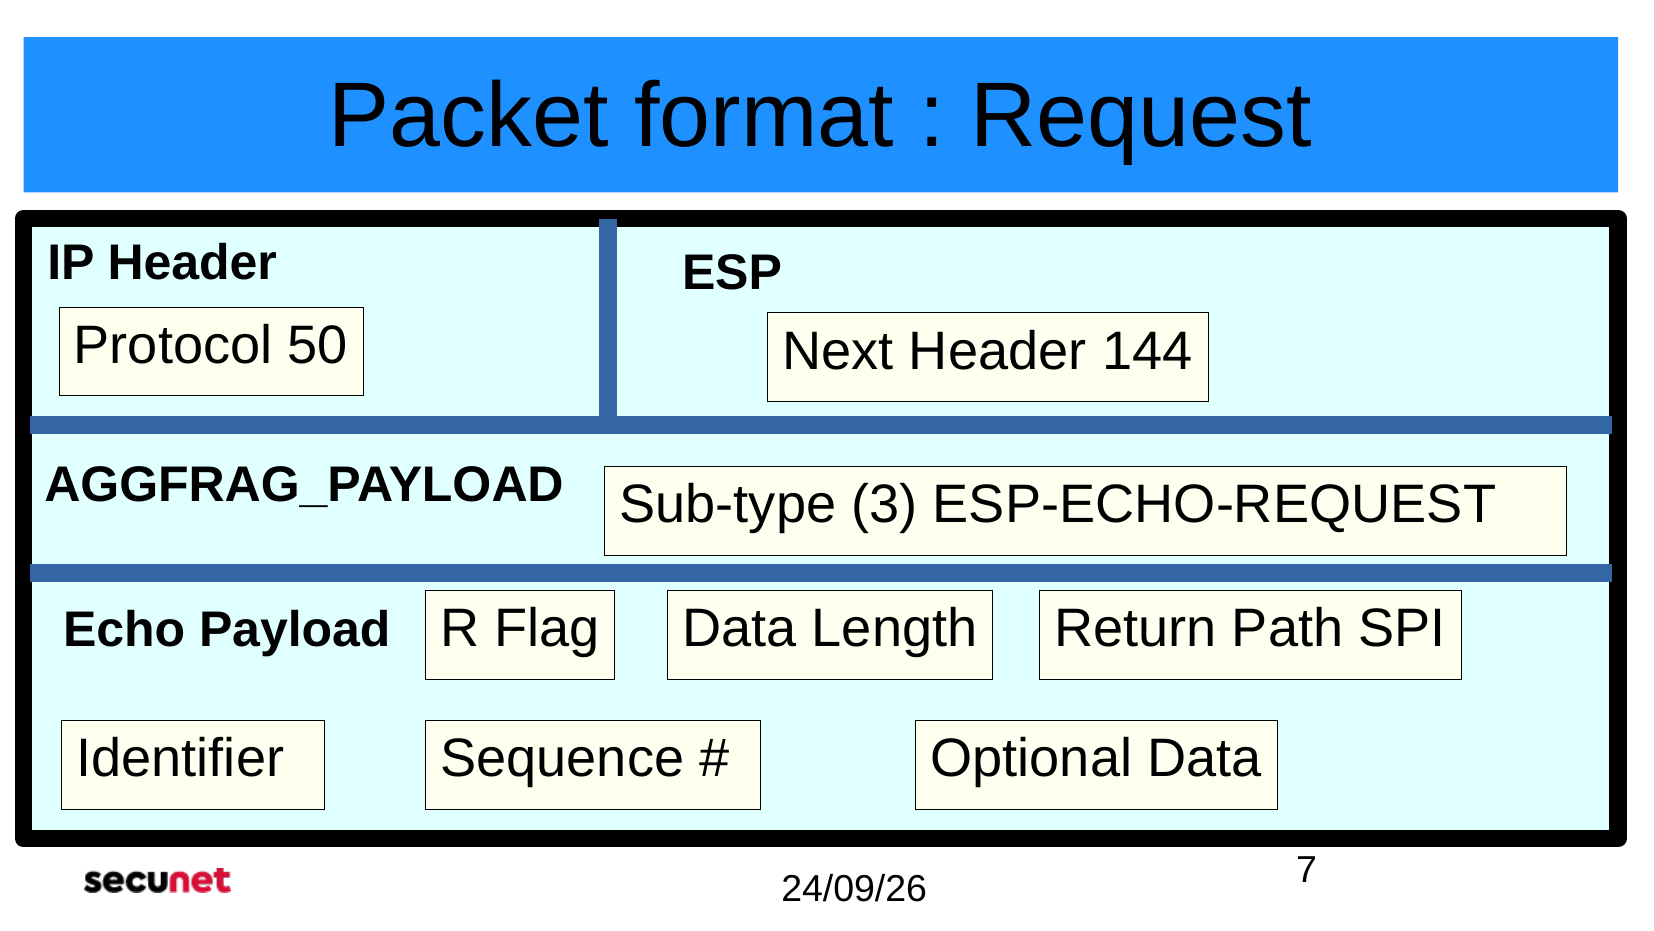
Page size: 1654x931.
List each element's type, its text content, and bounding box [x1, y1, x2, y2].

text_box Sub-type (3) ESP-ECHO-REQUEST [604, 466, 1567, 556]
text_box Sequence # [425, 720, 761, 810]
text_box Data Length [667, 590, 993, 680]
text_box Protocol 50 [59, 307, 364, 396]
picture [84, 868, 231, 893]
text_box IP Header [23, 218, 1619, 839]
text_box ESP [667, 236, 903, 308]
title Packet format : Request [23, 37, 1619, 193]
text_box Optional Data [915, 720, 1278, 810]
text_box Identifier [61, 721, 325, 810]
text_box Return Path SPI [1039, 590, 1462, 680]
text_box Echo Payload [48, 594, 414, 721]
text_box AGGFRAG_PAYLOAD [29, 448, 621, 520]
text_box R Flag [425, 590, 615, 680]
text_box Next Header 144 [767, 312, 1209, 402]
